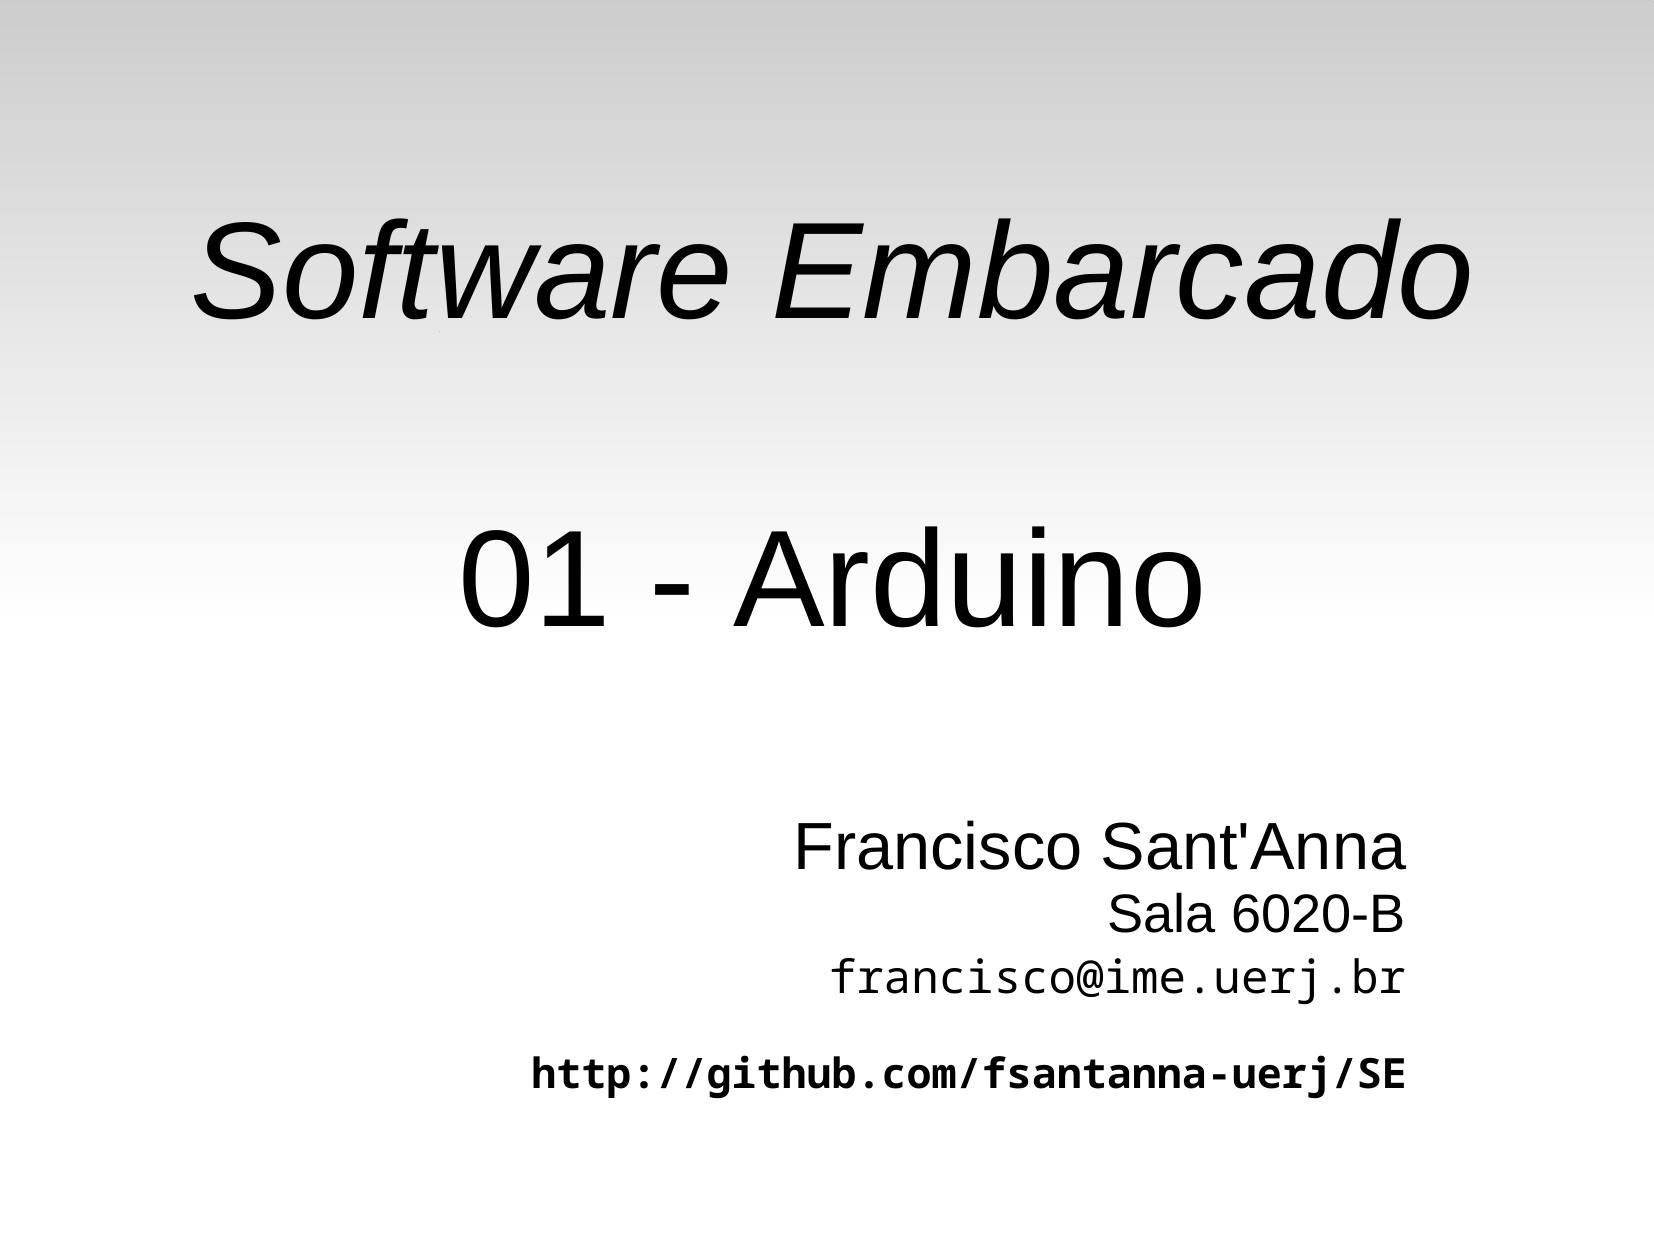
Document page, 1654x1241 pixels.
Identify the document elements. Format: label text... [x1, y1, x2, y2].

text_box Francisco Sant'Anna Sala 6020-B francisco@ime.uerj.br http://github.com/fsantanna-uerj/SE [516, 801, 1447, 1107]
subtitle Software Embarcado 01 - Arduino [88, 231, 1577, 618]
